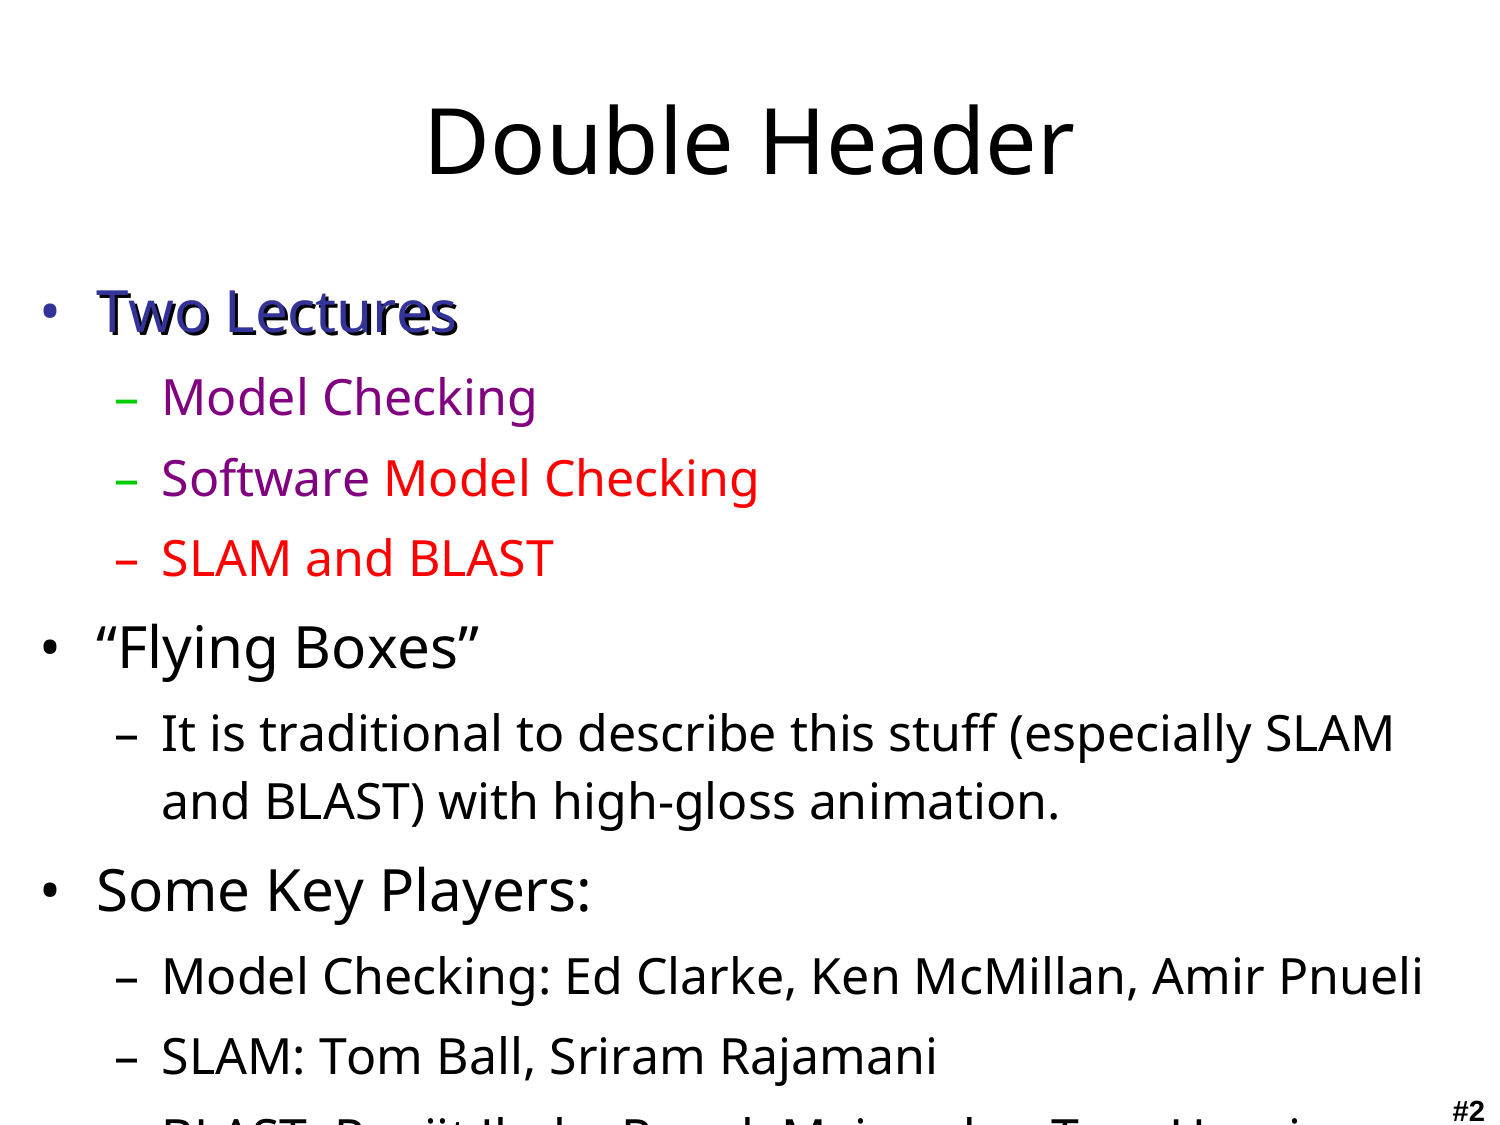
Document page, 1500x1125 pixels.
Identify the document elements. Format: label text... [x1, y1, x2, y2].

title Double Header [24, 45, 1476, 233]
list Two Lectures Model Checking Software Model Checking SLAM and BLAST “Flying Boxes” It is traditional to describe this stuff (especially SLAM and BLAST) with high-gloss animation. Some Key Players: Model Checking: Ed Clarke, Ken McMillan, Amir Pnueli SLAM: Tom Ball, Sriram Rajamani BLAST: Ranjit Jhala, Rupak Majumdar, Tom Henzinger [24, 262, 1476, 1101]
